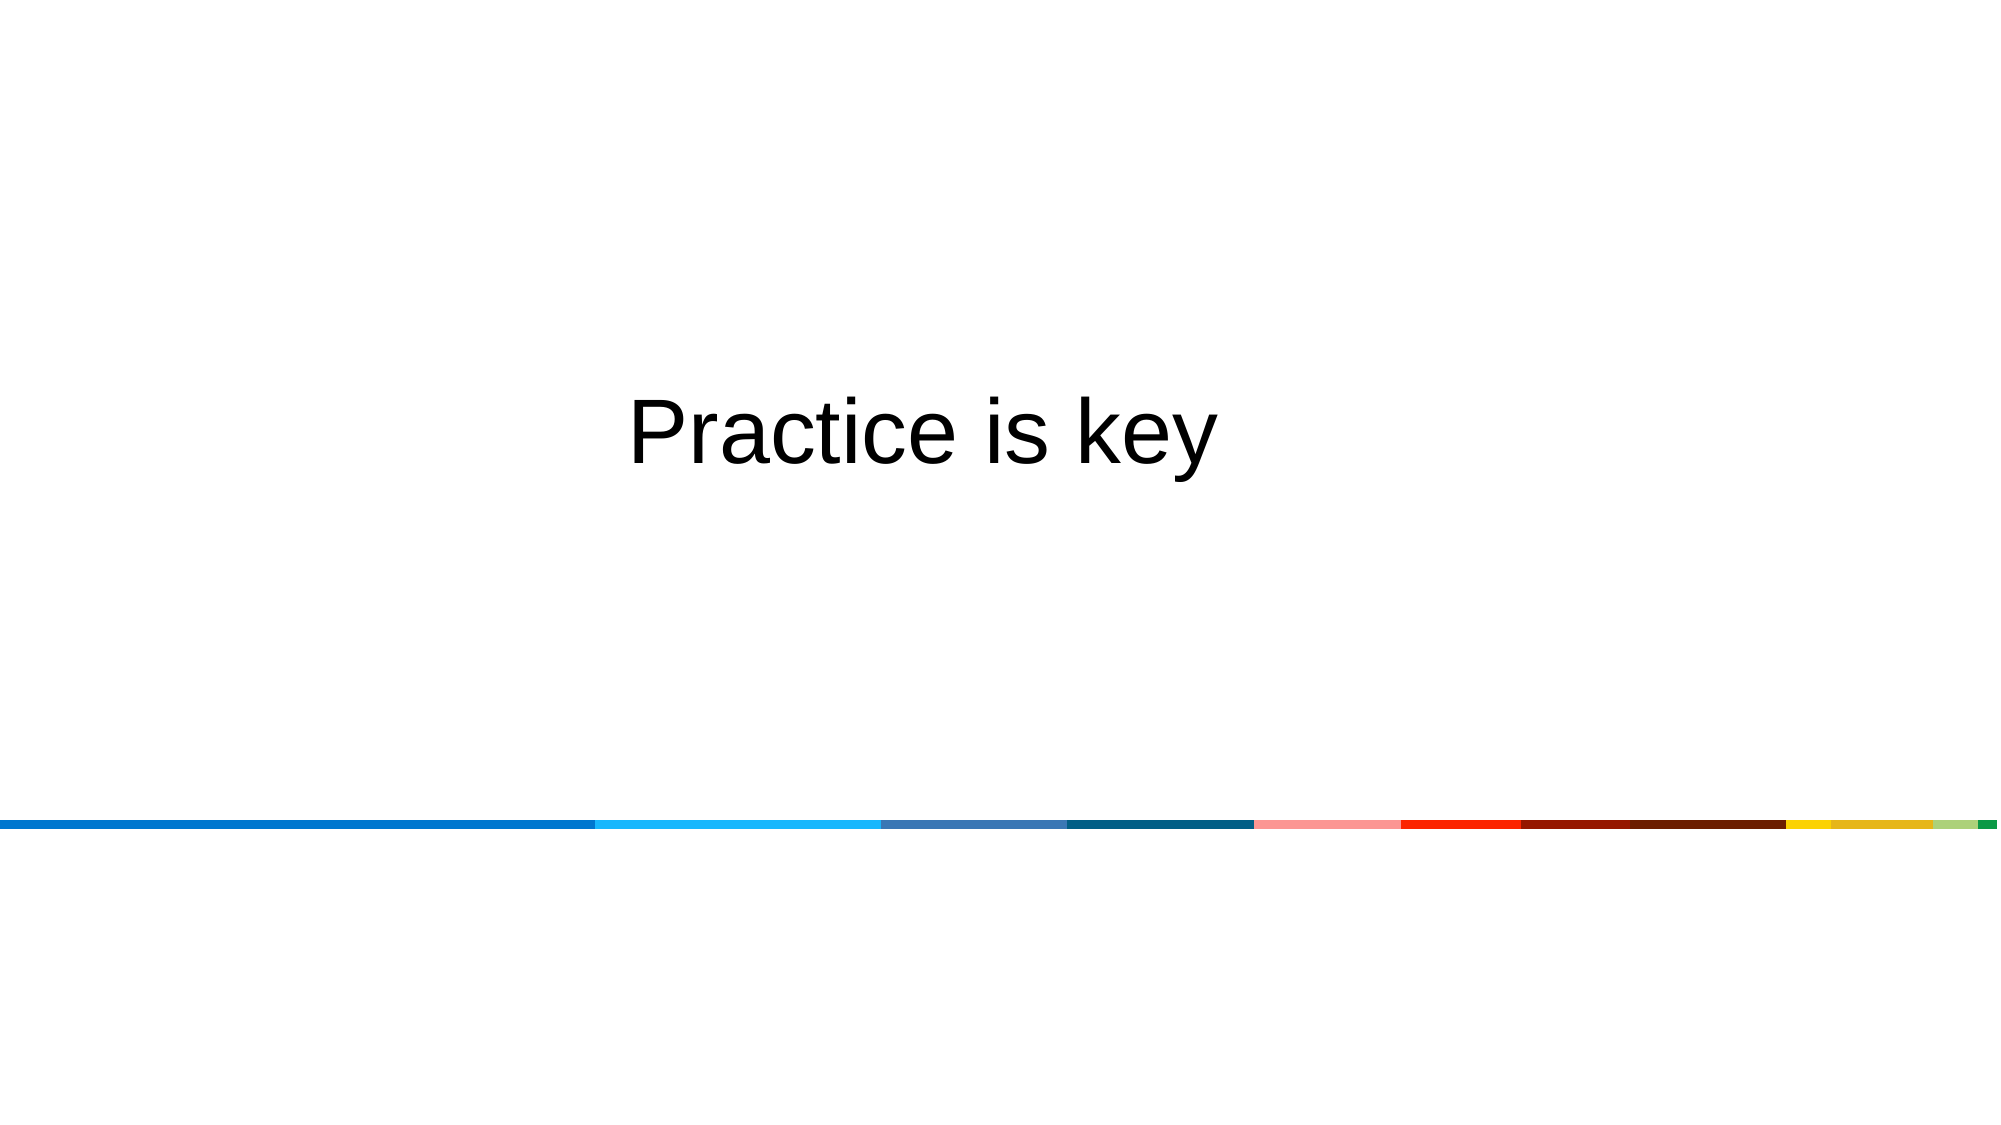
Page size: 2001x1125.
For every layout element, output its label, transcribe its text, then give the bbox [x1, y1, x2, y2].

text_box Practice is key [61, 324, 1787, 543]
text_box [0, 820, 1997, 829]
